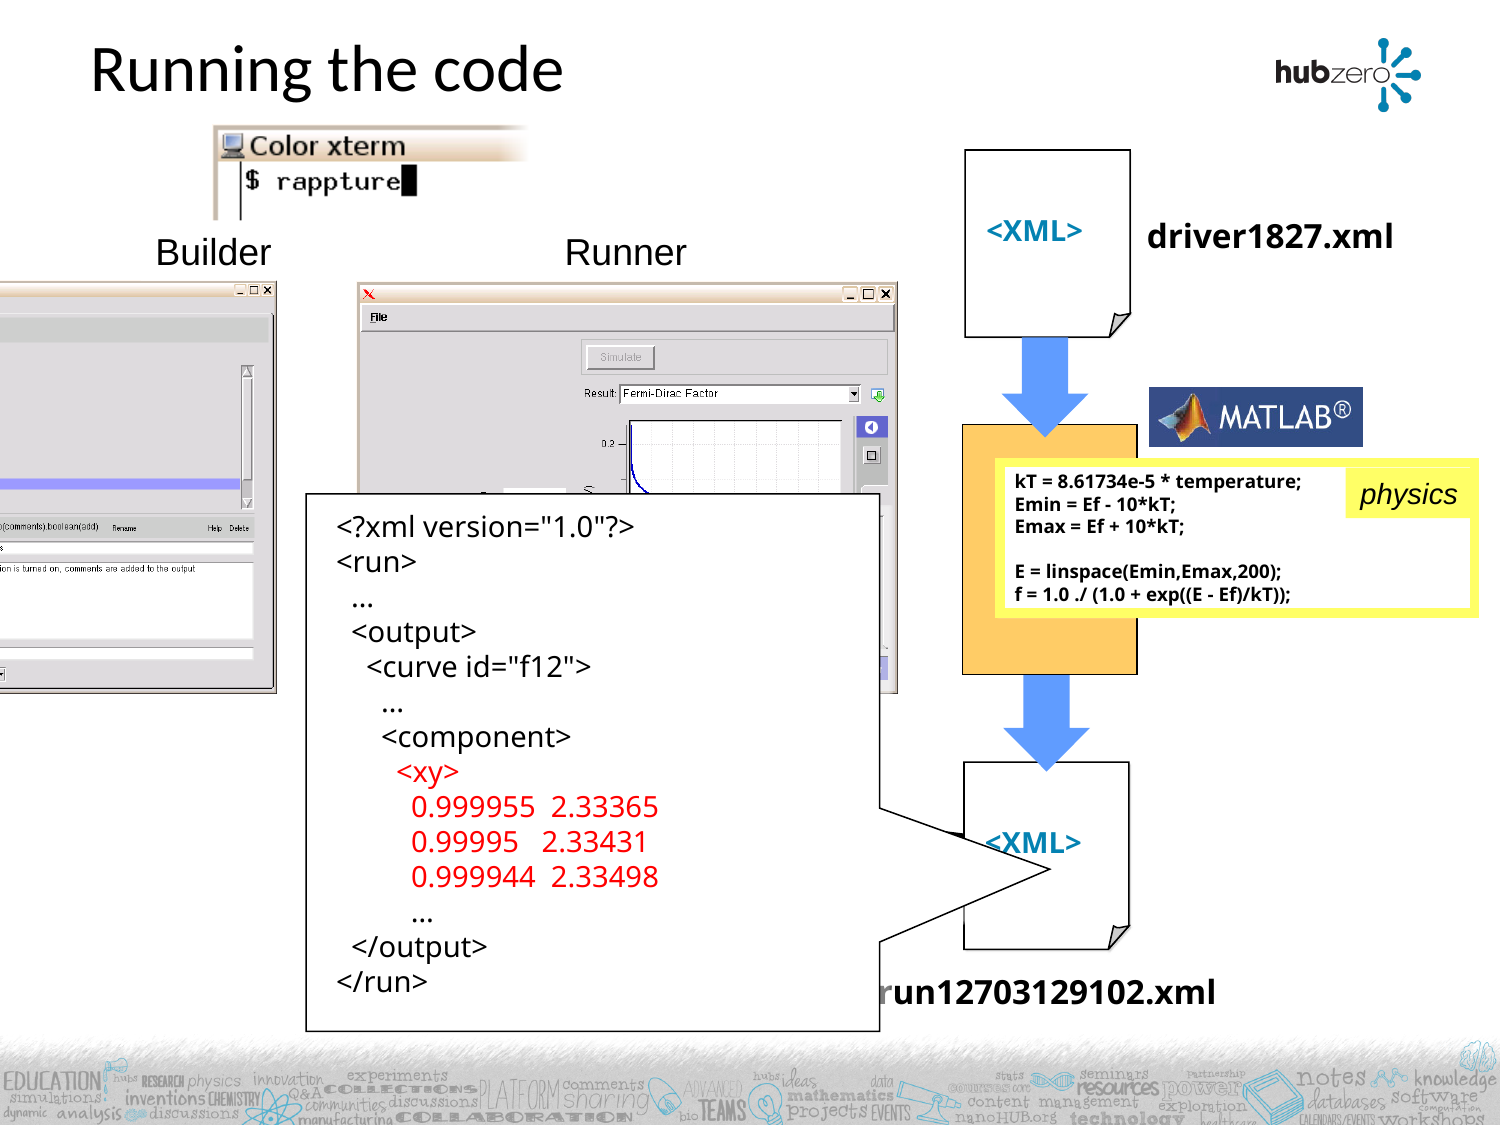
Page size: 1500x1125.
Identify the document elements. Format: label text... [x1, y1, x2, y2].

text_box driver1827.xml [1132, 207, 1410, 264]
text_box Running the code [75, 12, 1249, 118]
text_box <?xml version="1.0"?> <run> … <output> <curve id="f12"> … <component> <xy> 0.999955 2.33365 0.99995 2.33431 0.999944 2.33498 … </output> </run> [306, 493, 1050, 1032]
picture [1149, 387, 1363, 447]
picture [1272, 35, 1424, 115]
text_box physics [1345, 467, 1474, 519]
text_box <XML> [971, 204, 1099, 256]
picture [356, 281, 898, 694]
text_box Runner [549, 220, 702, 281]
text_box run12703129102.xml [880, 963, 1232, 1020]
text_box <XML> [970, 816, 1098, 868]
picture [212, 124, 530, 265]
text_box kT = 8.61734e-5 * temperature; Emin = Ef - 10*kT; Emax = Ef + 10*kT; E = linspace(Emin,Emax,200); f = 1.0 ./ (1.0 + exp((E - Ef)/kT)); [999, 462, 1475, 613]
picture [0, 280, 277, 694]
text_box [962, 149, 1138, 950]
text_box Builder [140, 220, 287, 281]
picture [0, 1034, 1500, 1125]
